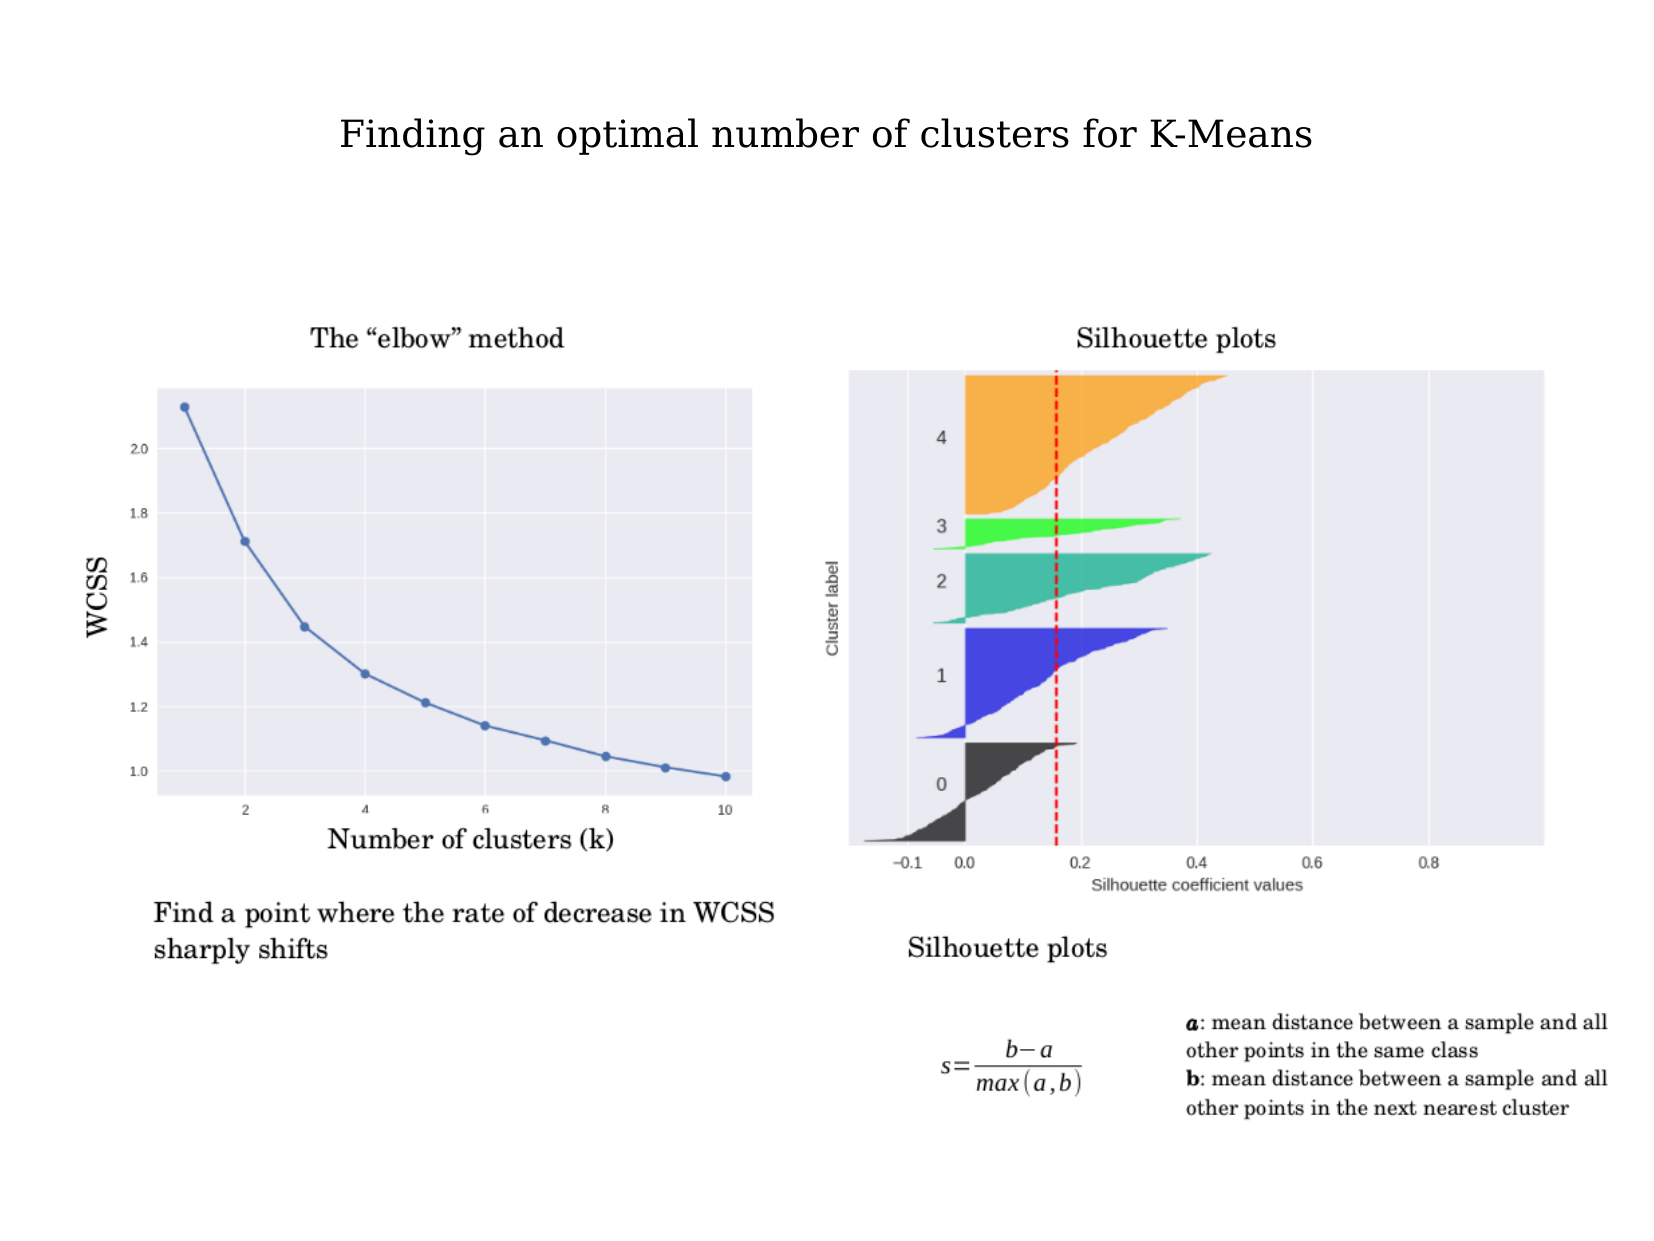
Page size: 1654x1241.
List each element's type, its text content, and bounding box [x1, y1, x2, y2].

picture [1, 210, 1654, 1241]
text_box Finding an optimal number of clusters for K-Means [324, 105, 1330, 164]
